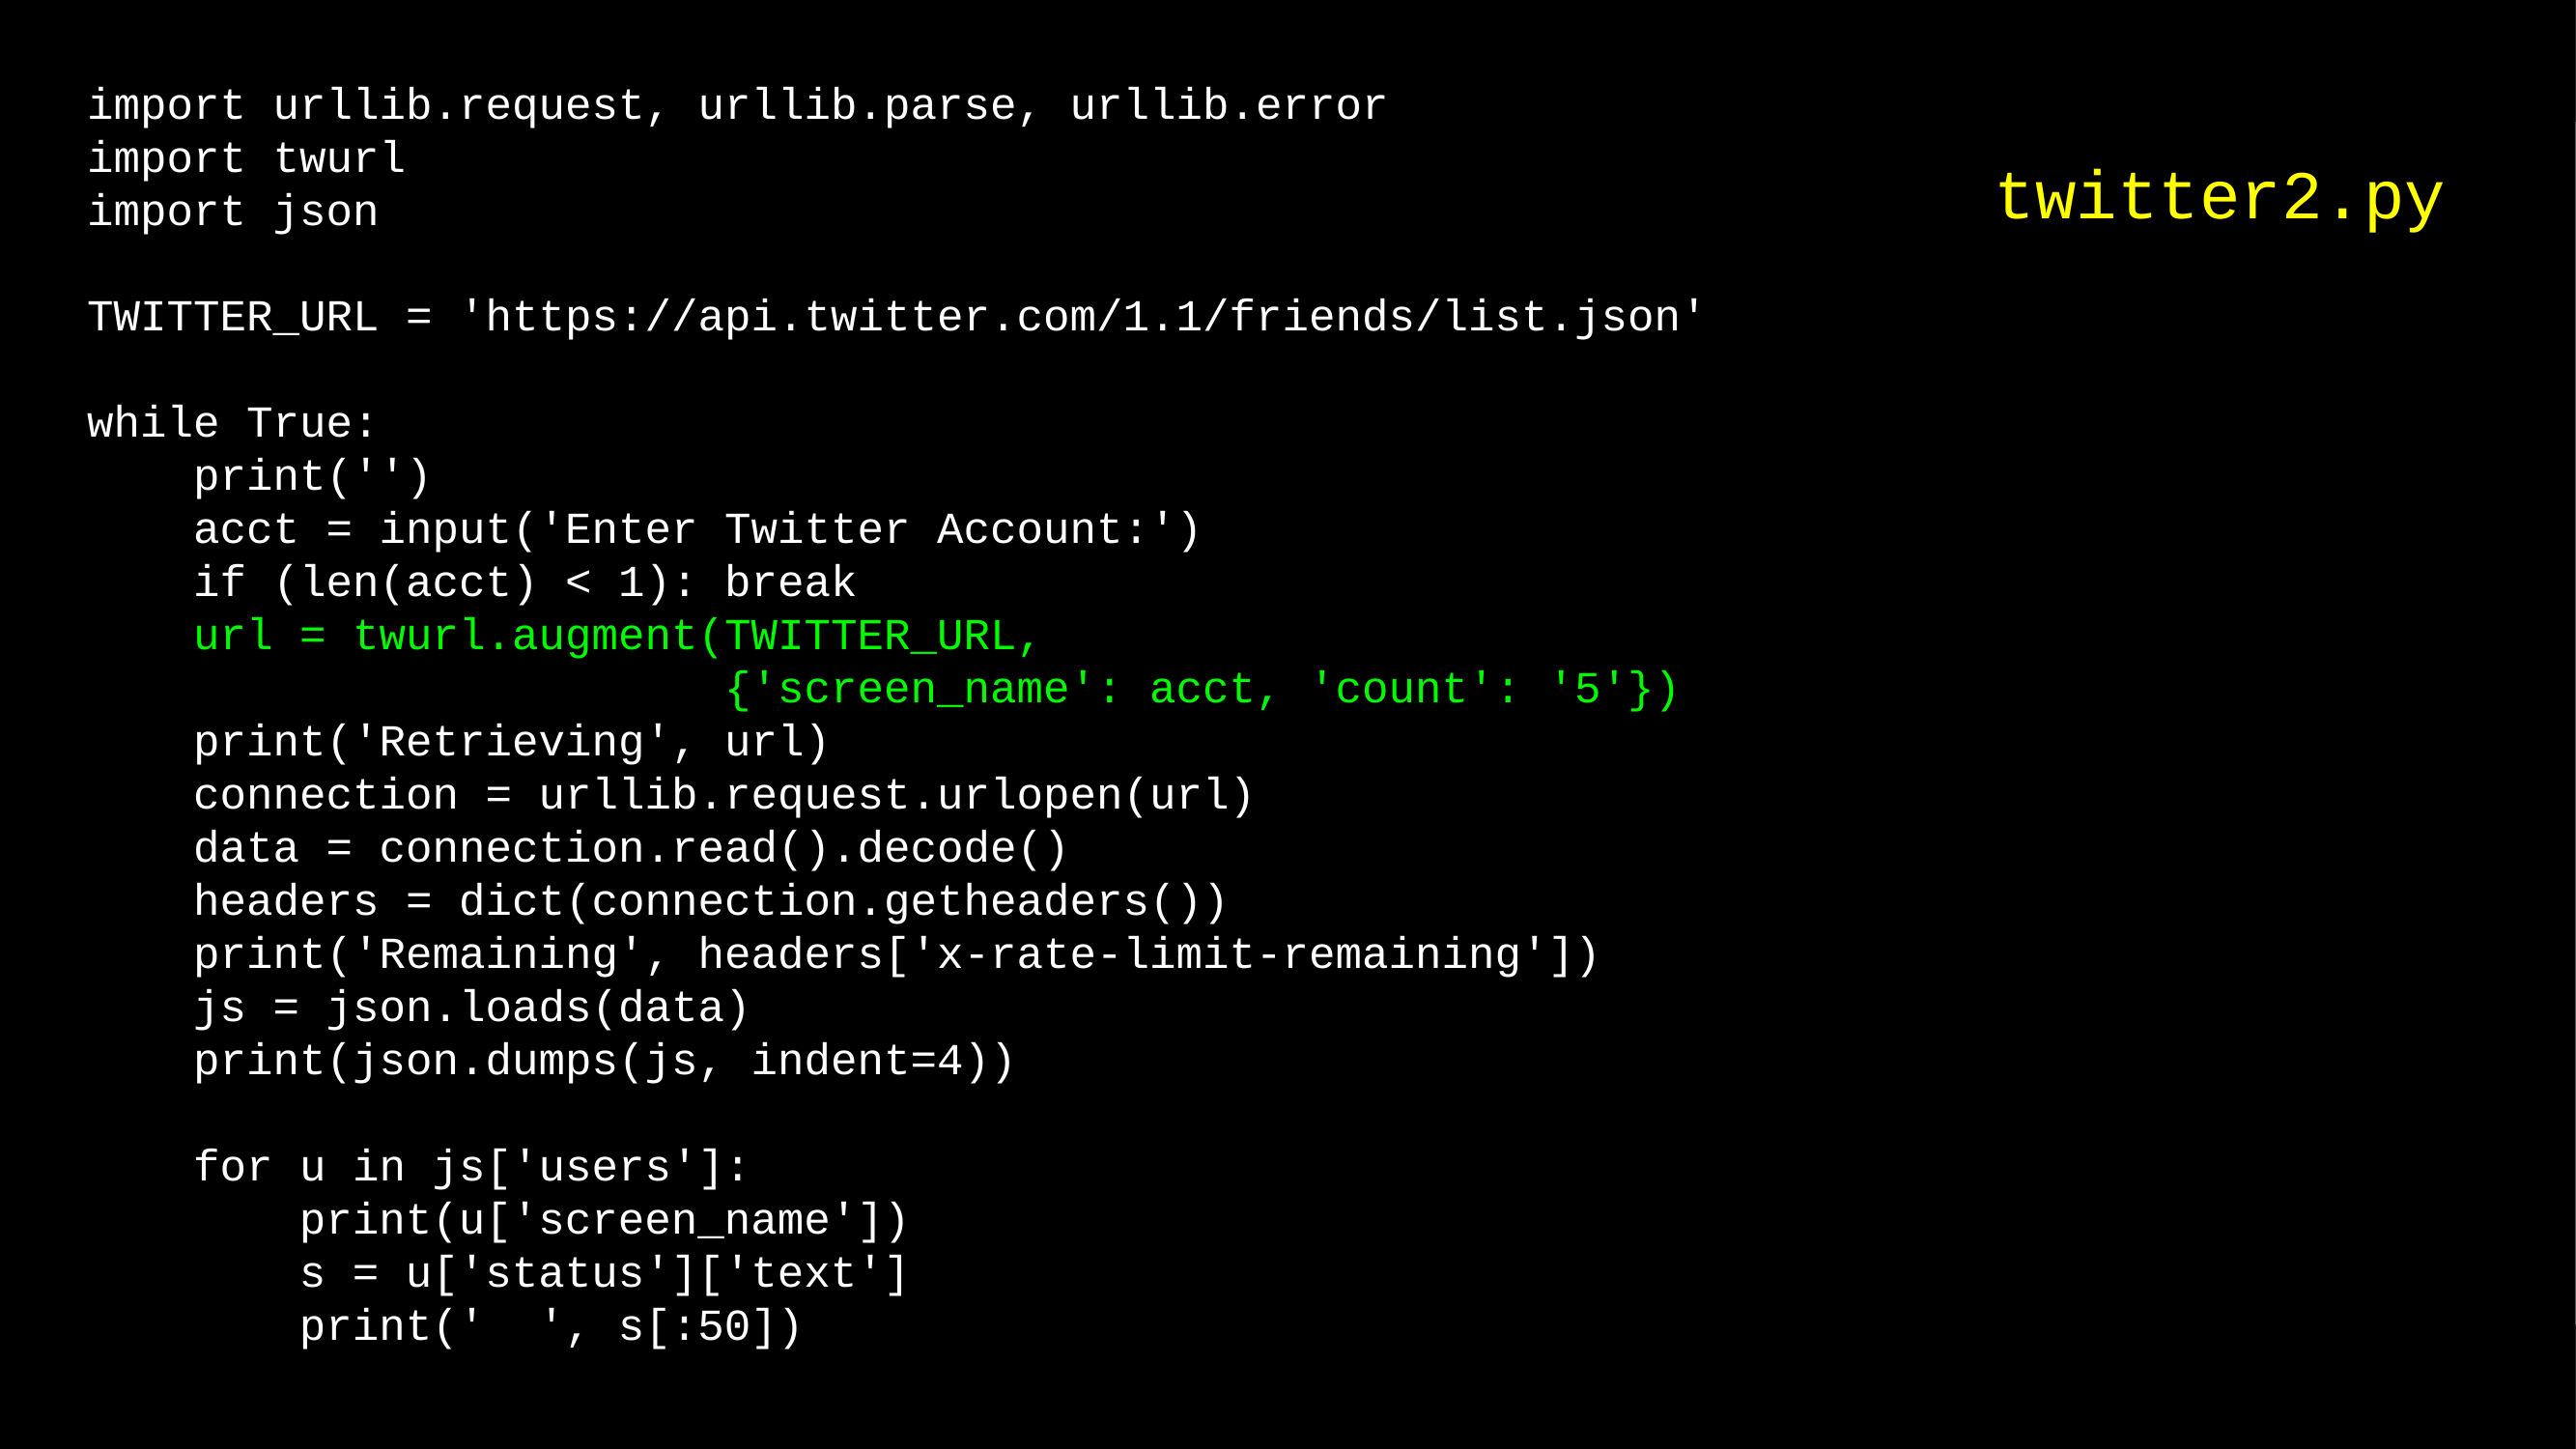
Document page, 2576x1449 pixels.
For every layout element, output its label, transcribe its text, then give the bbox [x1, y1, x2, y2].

text_box import urllib.request, urllib.parse, urllib.error import twurl import json TWITTER_URL = 'https://api.twitter.com/1.1/friends/list.json' while True: print('') acct = input('Enter Twitter Account:') if (len(acct) < 1): break url = twurl.augment(TWITTER_URL, {'screen_name': acct, 'count': '5'}) print('Retrieving', url) connection = urllib.request.urlopen(url) data = connection.read().decode() headers = dict(connection.getheaders()) print('Remaining', headers['x-rate-limit-remaining']) js = json.loads(data) print(json.dumps(js, indent=4)) for u in js['users']: print(u['screen_name']) s = u['status']['text'] print(' ', s[:50]) [87, 43, 1786, 1381]
text_box twitter2.py [1940, 141, 2501, 241]
